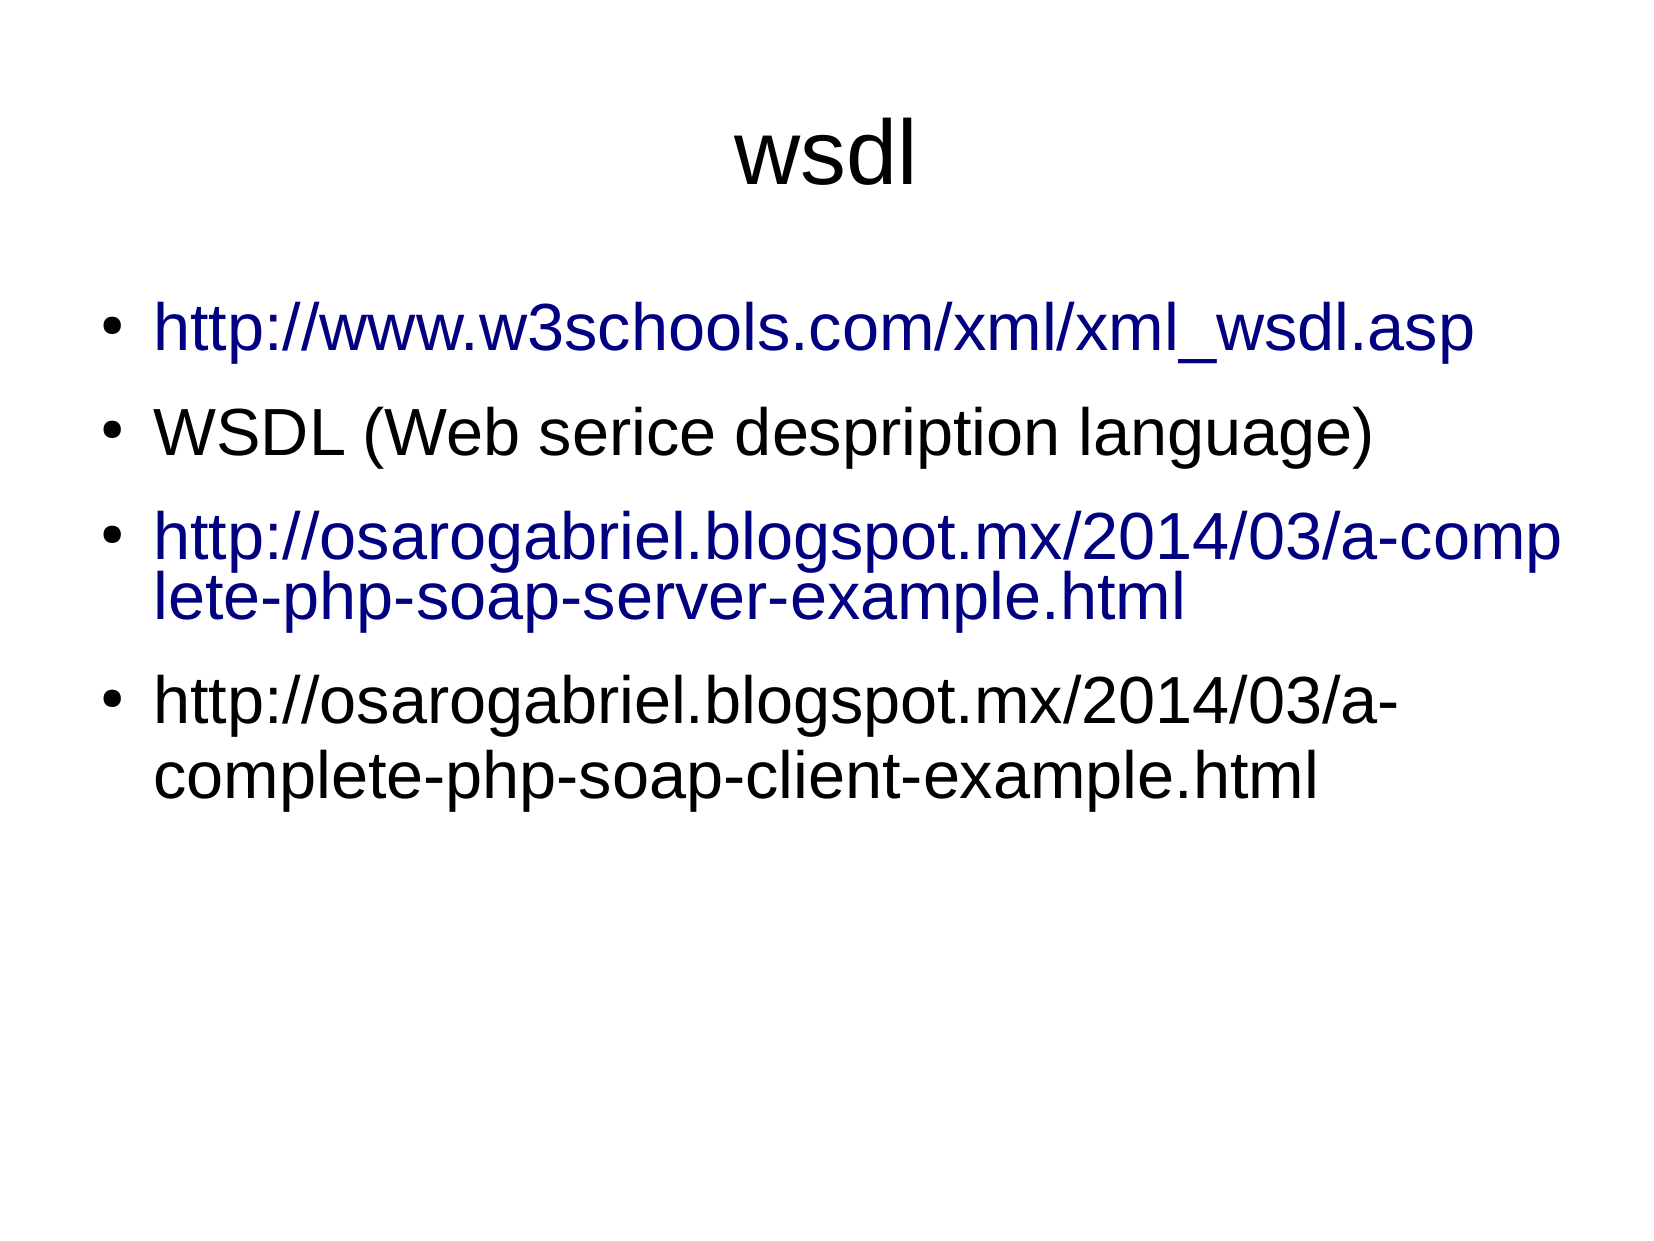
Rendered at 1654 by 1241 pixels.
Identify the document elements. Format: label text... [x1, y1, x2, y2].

title wsdl [82, 49, 1571, 257]
list http://www.w3schools.com/xml/xml_wsdl.asp WSDL (Web serice despription language) http://osarogabriel.blogspot.mx/2014/03/a-complete-php-soap-server-example.html http://osarogabriel.blogspot.mx/2014/03/a-complete-php-soap-client-example.html [82, 290, 1571, 1010]
